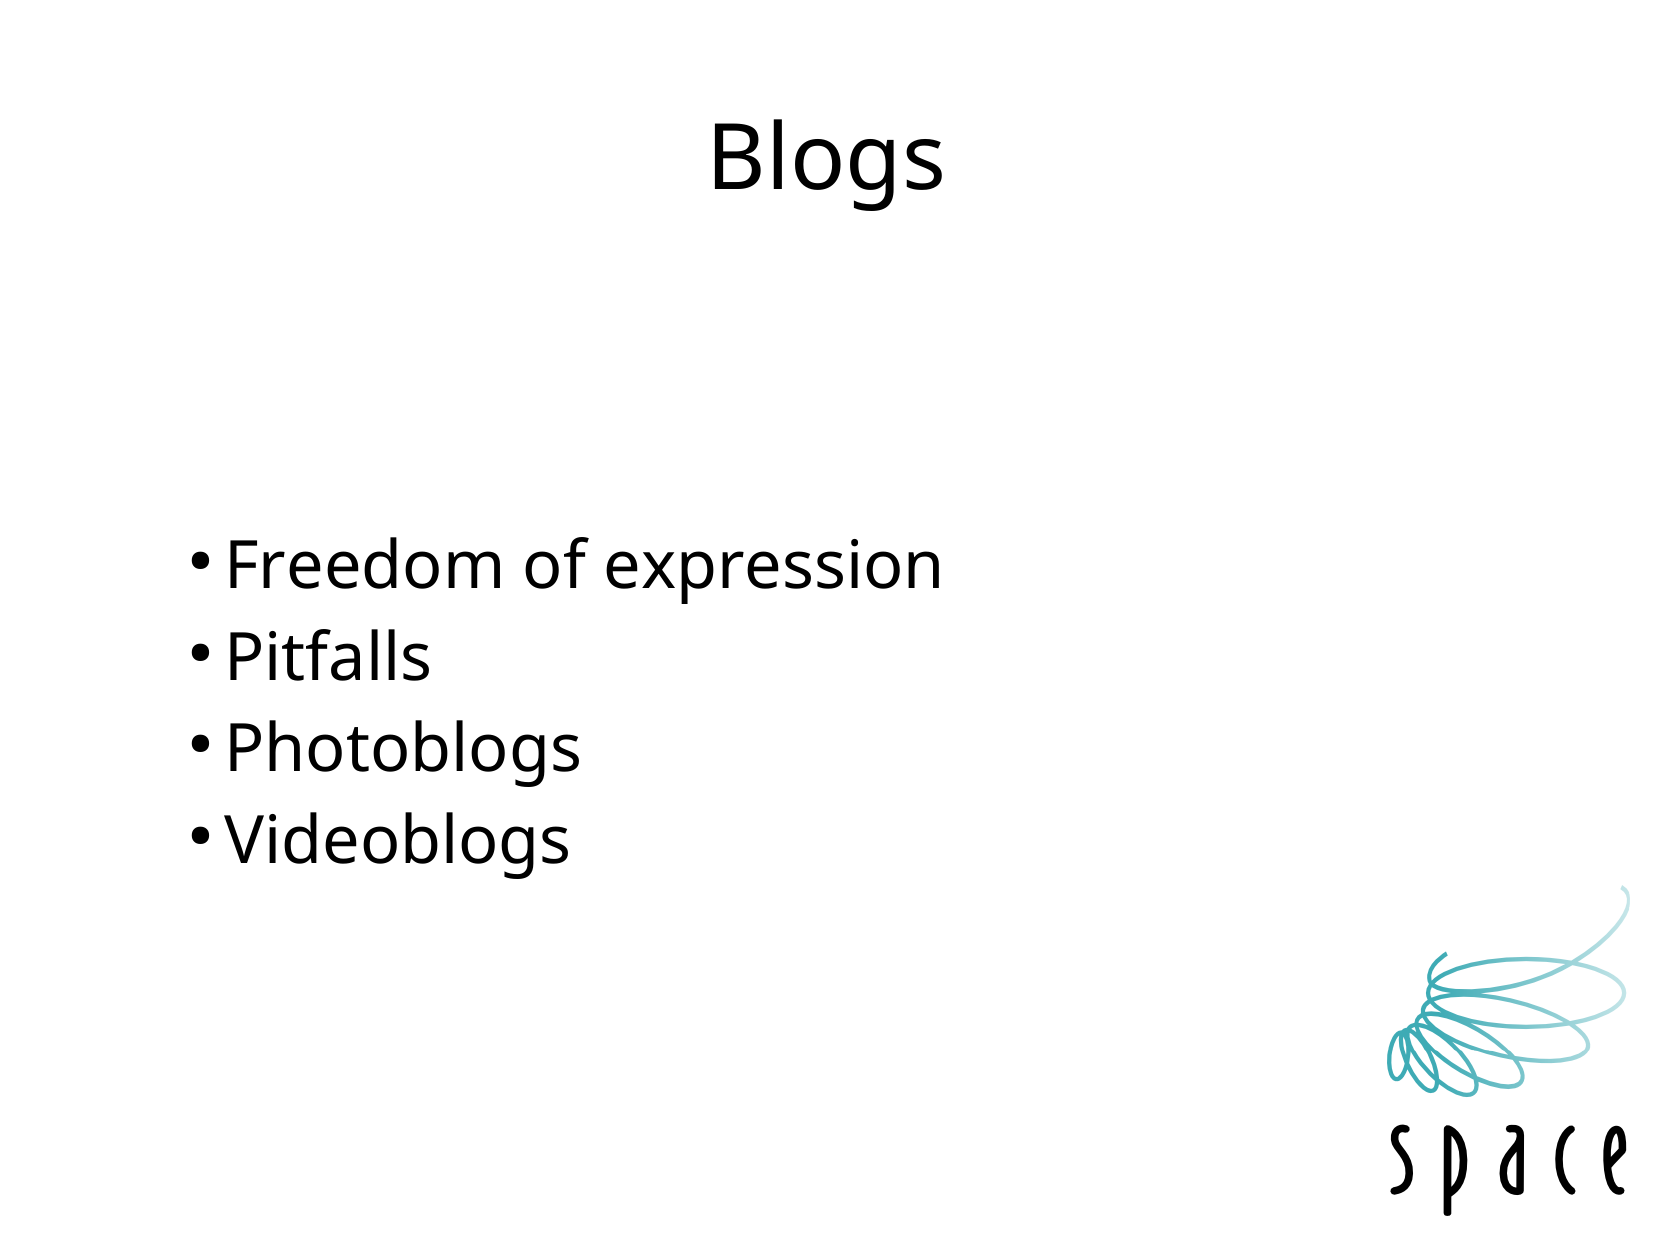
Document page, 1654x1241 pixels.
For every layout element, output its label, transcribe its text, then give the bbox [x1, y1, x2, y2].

title Blogs [82, 56, 1571, 249]
picture [1387, 885, 1630, 1216]
subtitle Freedom of expression Pitfalls Photoblogs Videoblogs [82, 297, 1571, 1102]
